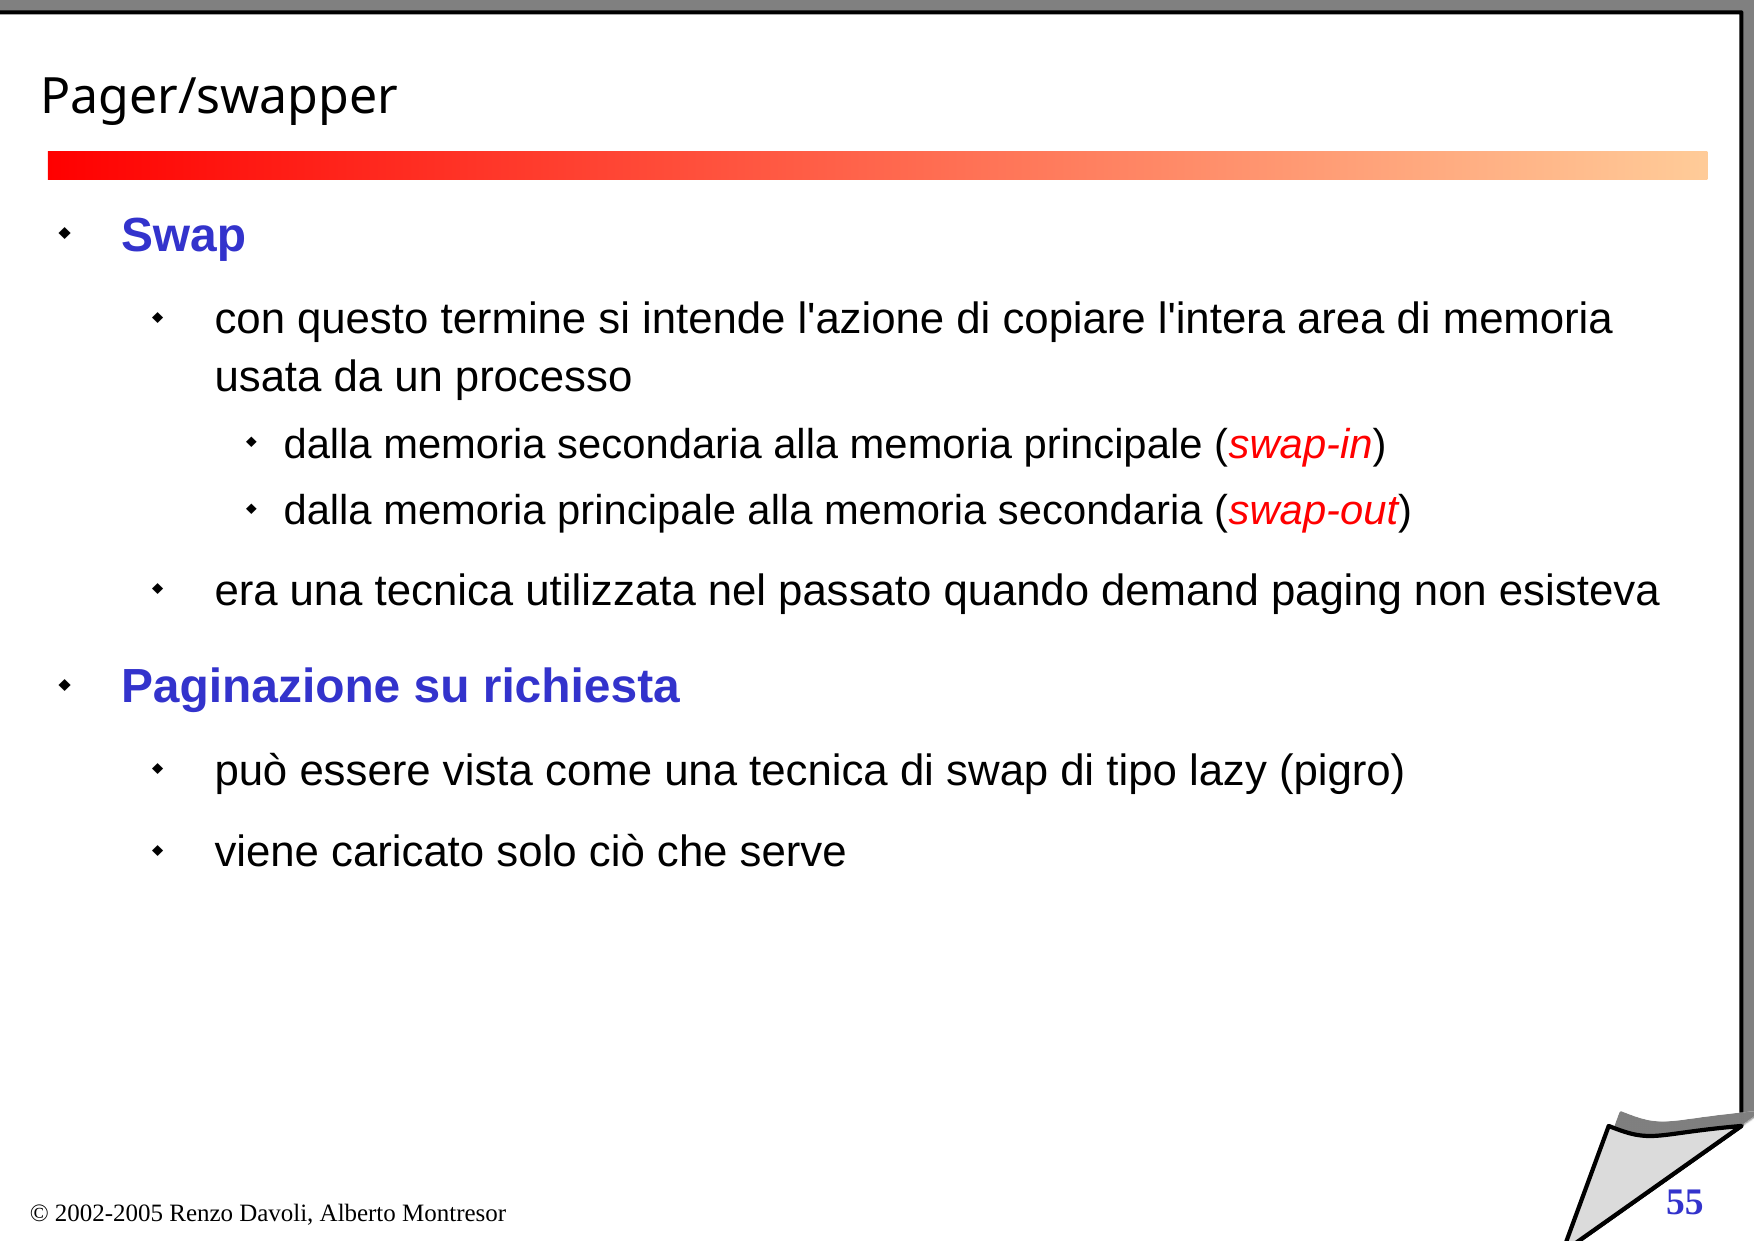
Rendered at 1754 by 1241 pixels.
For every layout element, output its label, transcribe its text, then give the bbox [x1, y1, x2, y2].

list Swap con questo termine si intende l'azione di copiare l'intera area di memoria usata da un processo dalla memoria secondaria alla memoria principale (swap-in) dalla memoria principale alla memoria secondaria (swap-out) era una tecnica utilizzata nel passato quando demand paging non esisteva Paginazione su richiesta può essere vista come una tecnica di swap di tipo lazy (pigro) viene caricato solo ciò che serve [58, 206, 1696, 1007]
title Pager/swapper [40, 49, 1714, 144]
